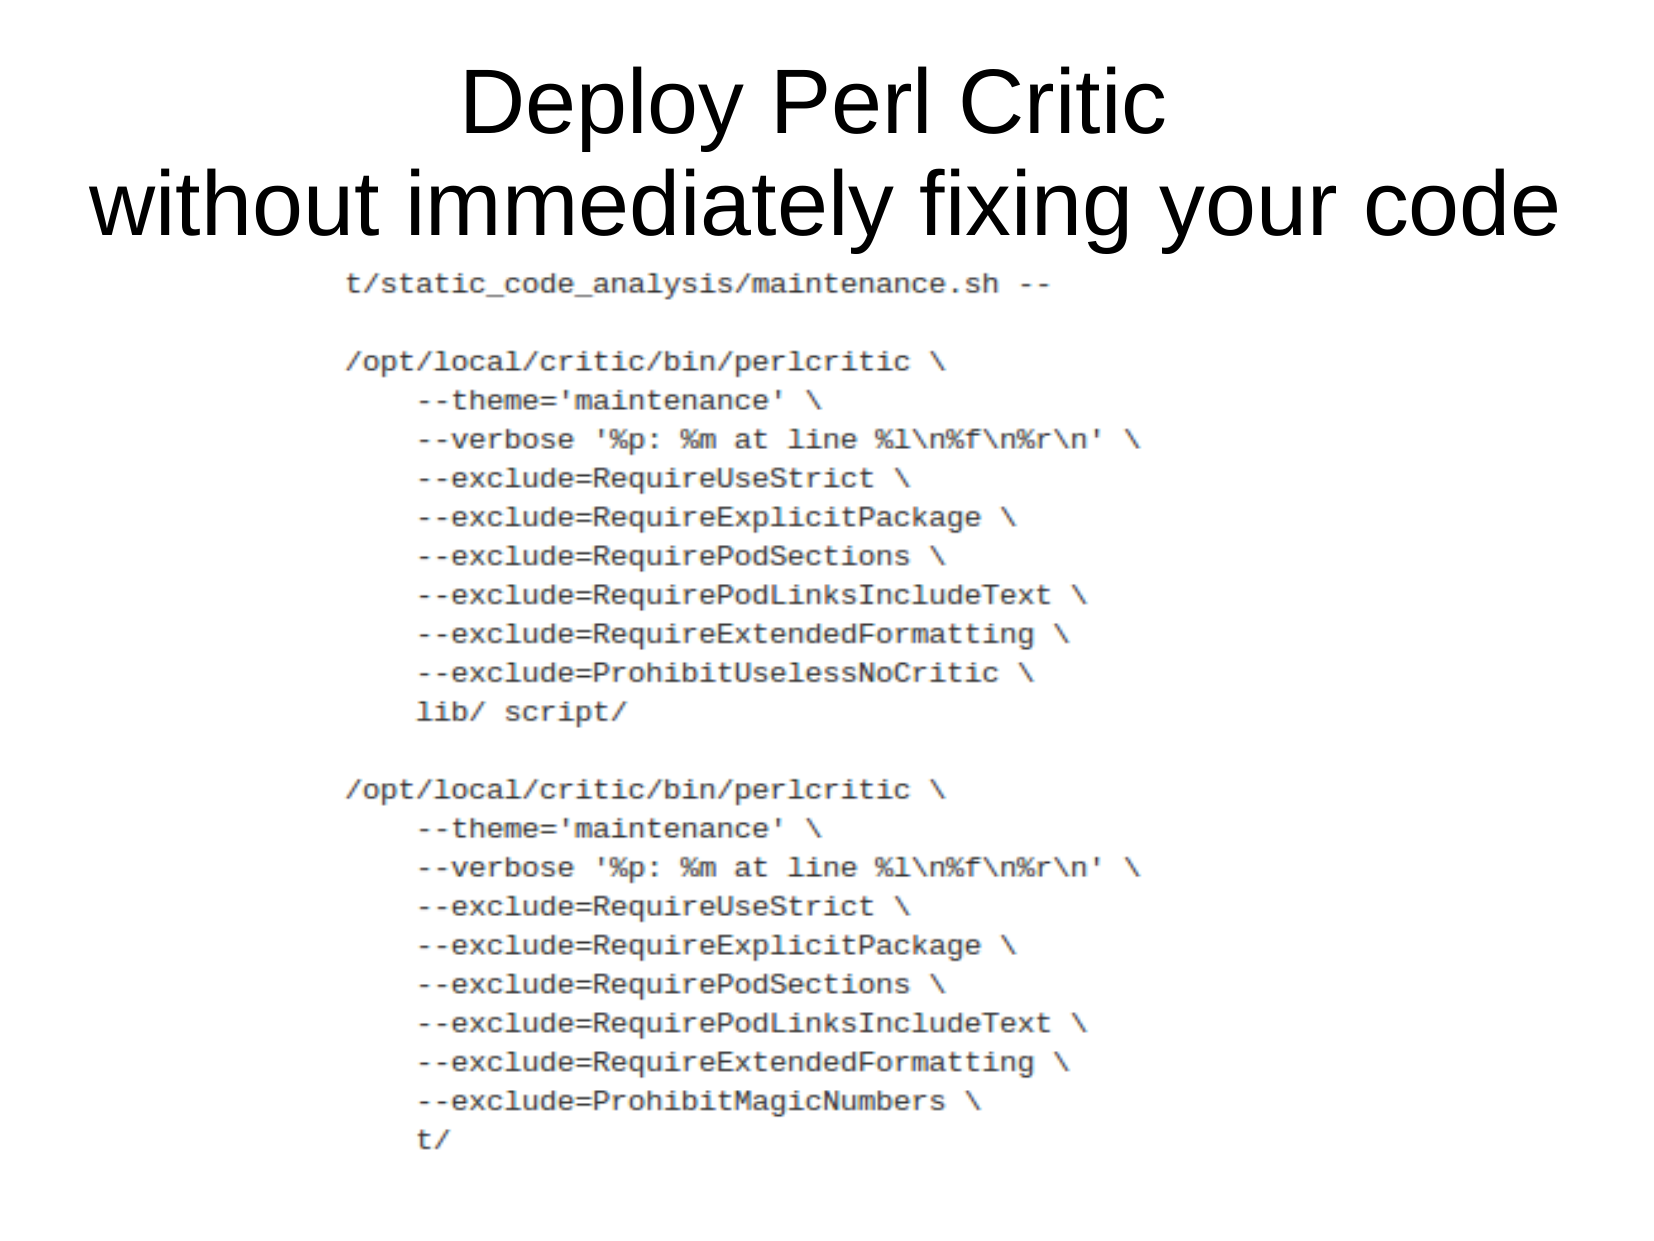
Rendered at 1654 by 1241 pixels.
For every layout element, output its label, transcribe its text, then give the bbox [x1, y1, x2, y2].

title Deploy Perl Critic without immediately fixing your code [82, 49, 1571, 257]
picture [325, 263, 1230, 1182]
